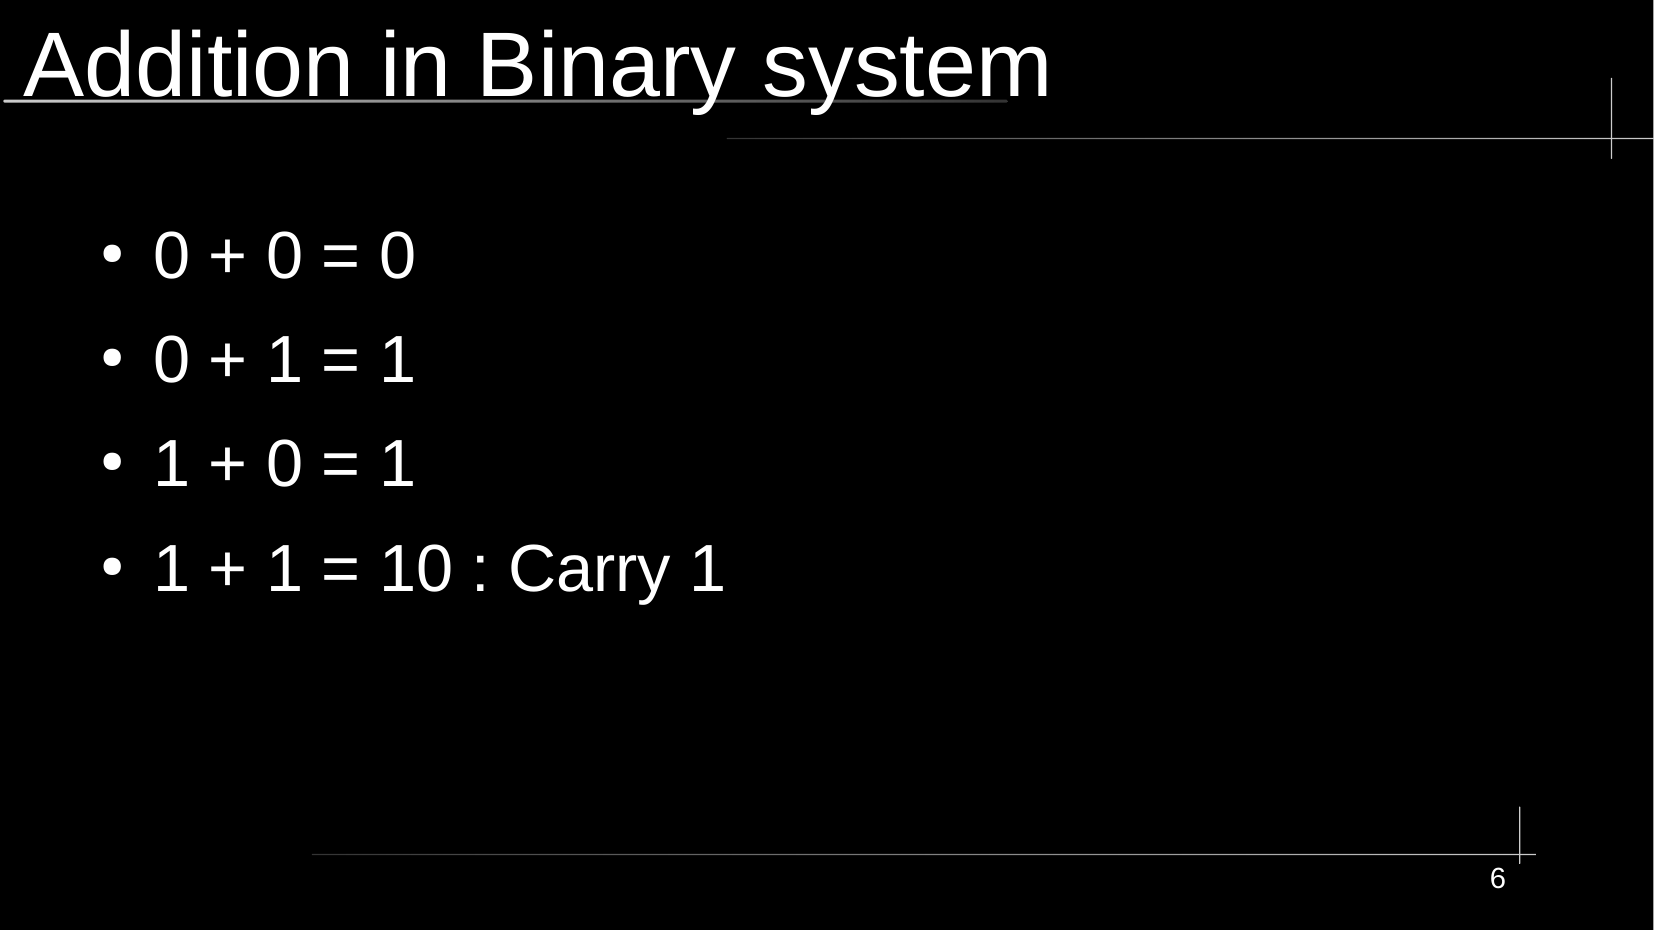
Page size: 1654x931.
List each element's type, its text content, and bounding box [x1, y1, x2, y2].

title Addition in Binary system [23, 11, 1589, 119]
list 0 + 0 = 0 0 + 1 = 1 1 + 0 = 1 1 + 1 = 10 : Carry 1 [82, 217, 1571, 758]
